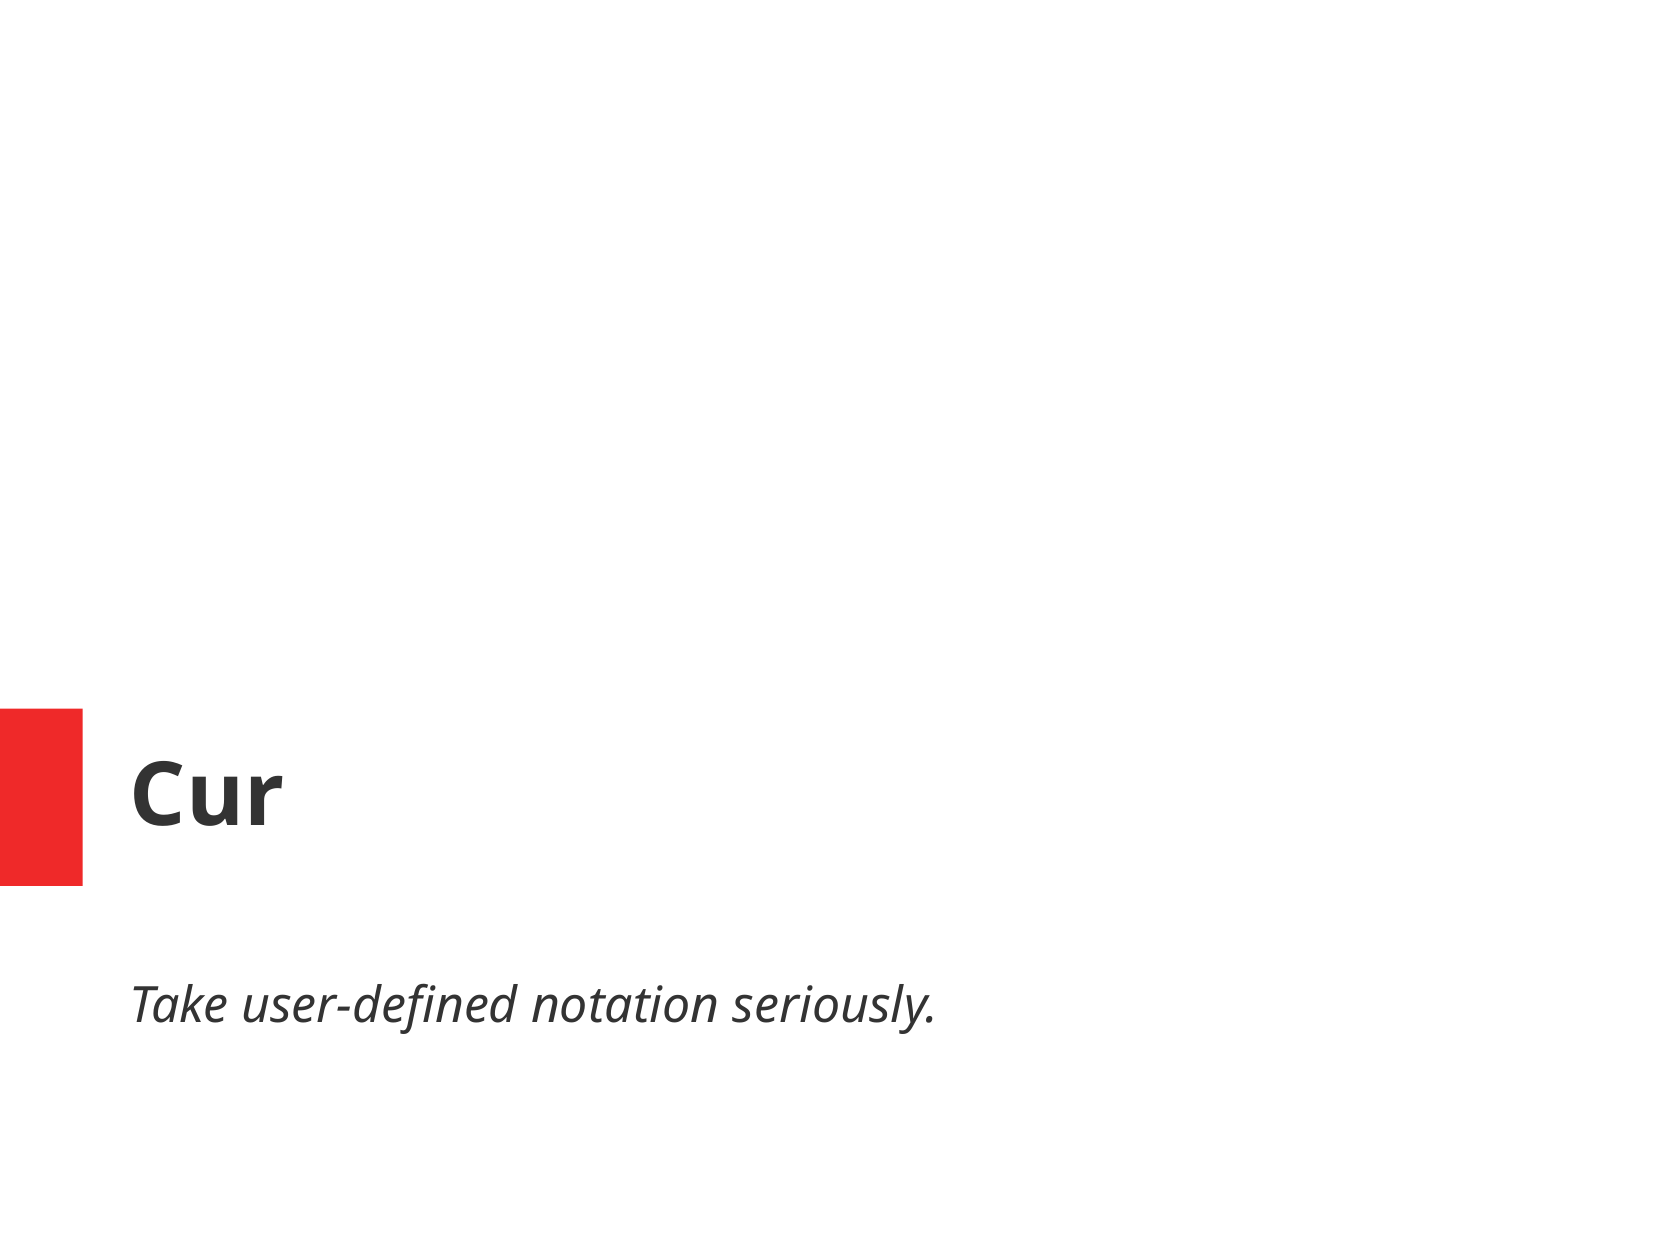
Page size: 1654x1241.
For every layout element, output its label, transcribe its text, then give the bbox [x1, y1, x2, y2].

list Take user-defined notation seriously. [129, 968, 1536, 1130]
title Cur [129, 673, 1536, 910]
